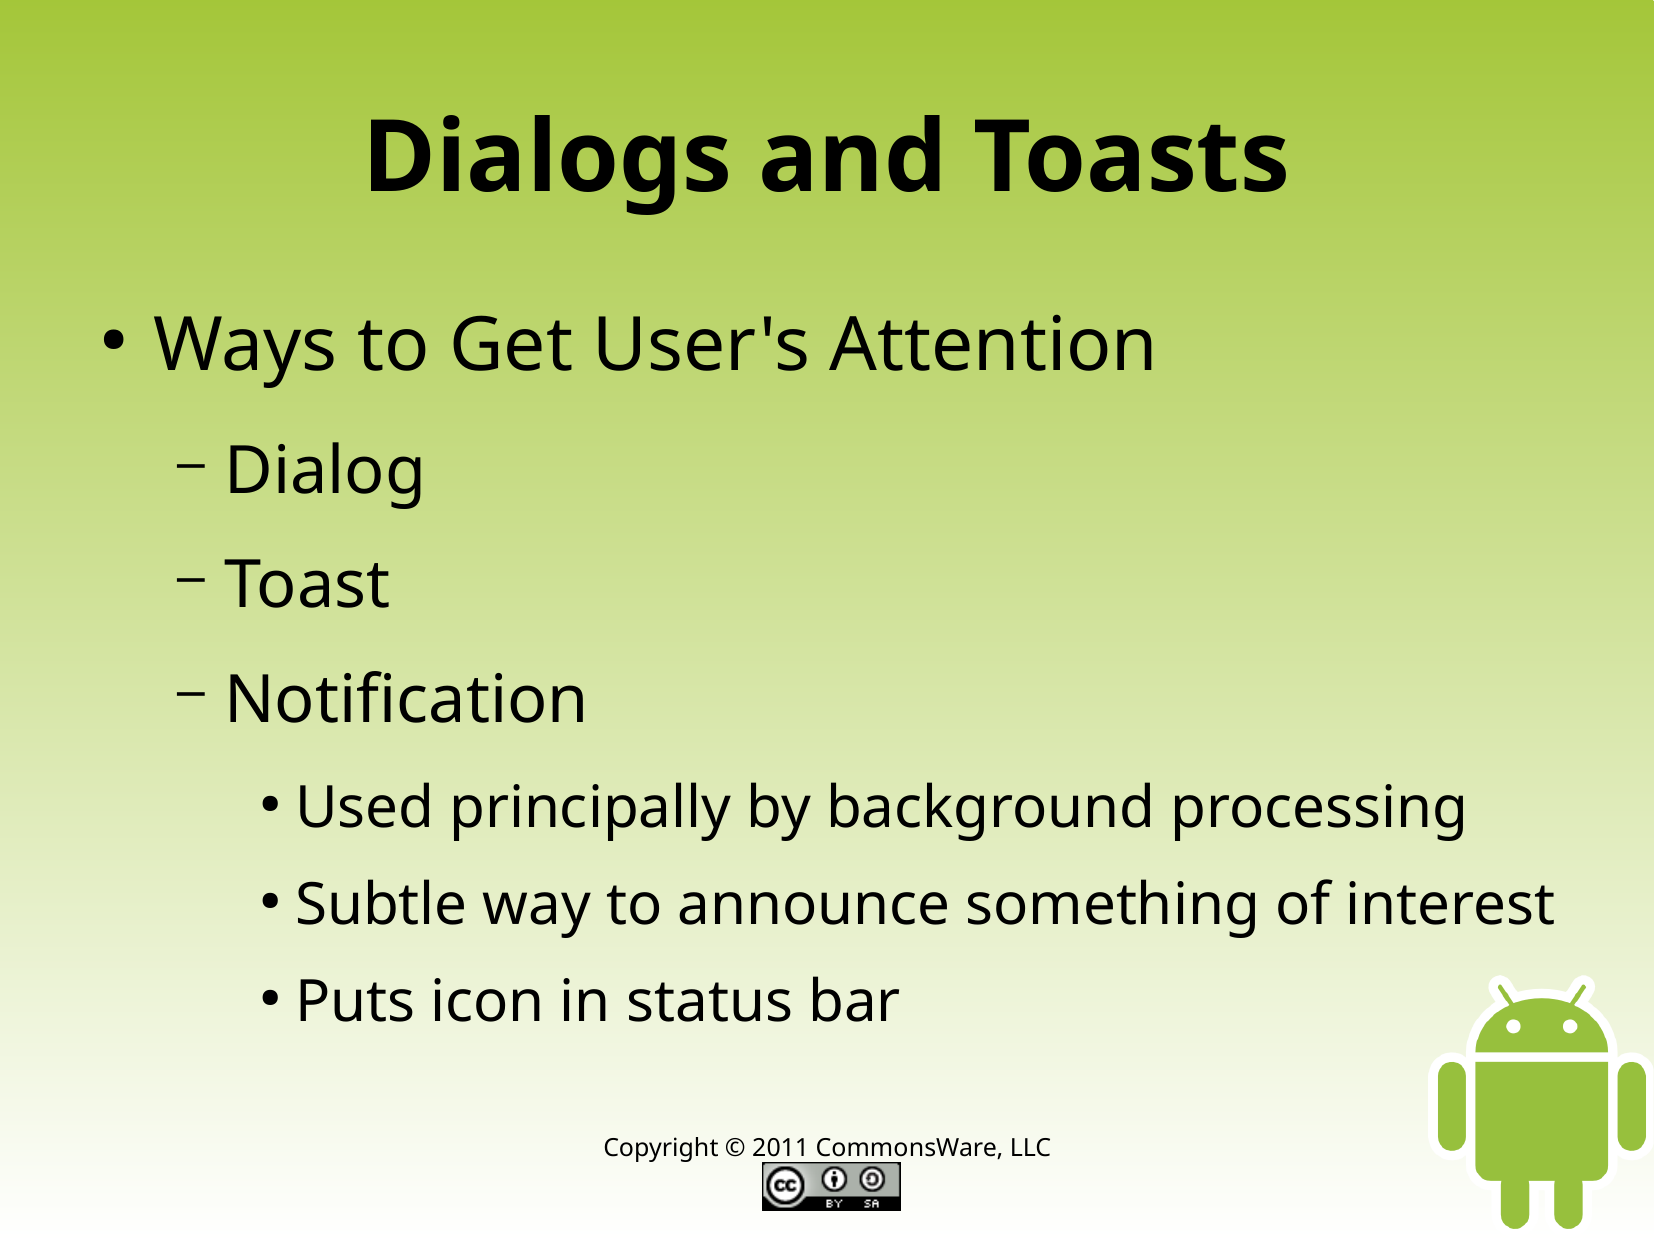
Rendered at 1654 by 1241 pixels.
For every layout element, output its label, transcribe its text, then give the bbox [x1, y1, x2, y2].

title Dialogs and Toasts [82, 49, 1571, 257]
picture [762, 1162, 901, 1211]
picture [1428, 975, 1654, 1238]
list Ways to Get User's Attention Dialog Toast Notification Used principally by background processing Subtle way to announce something of interest Puts icon in status bar [82, 290, 1571, 1094]
